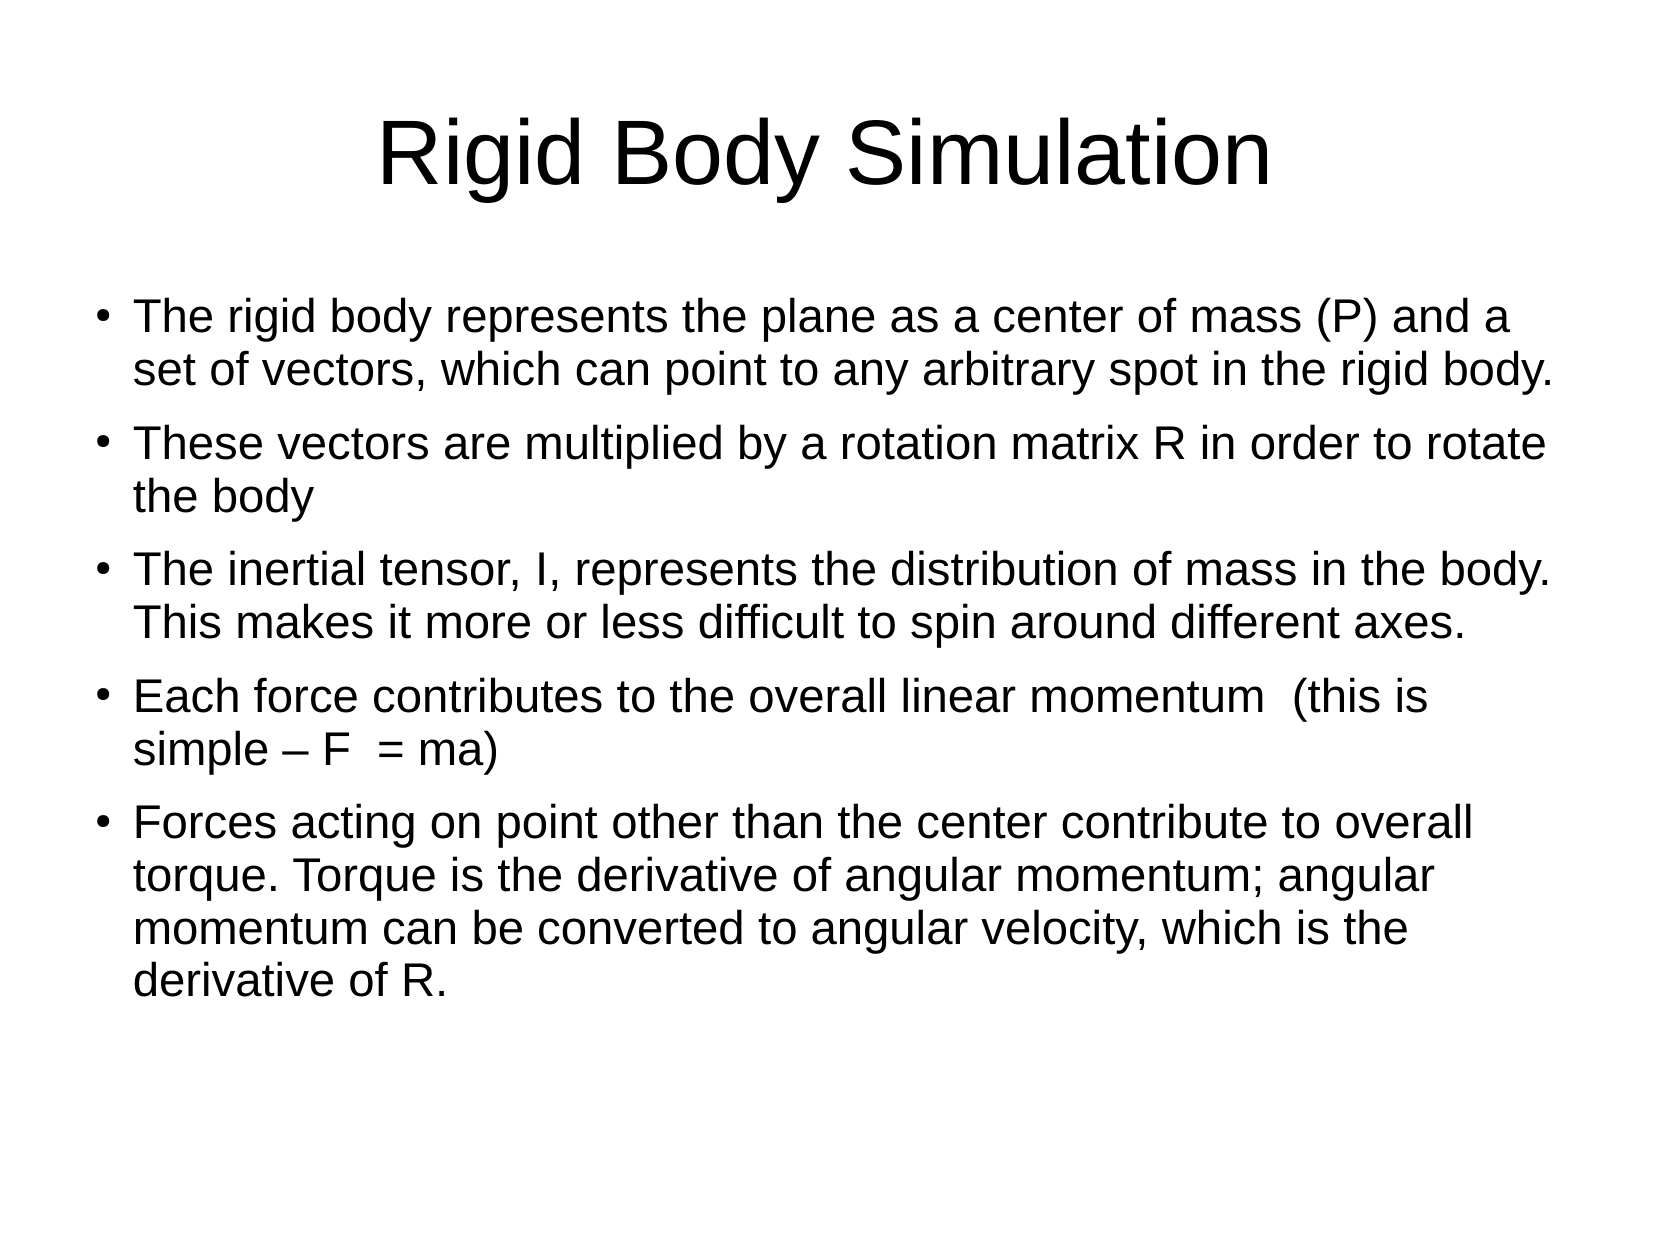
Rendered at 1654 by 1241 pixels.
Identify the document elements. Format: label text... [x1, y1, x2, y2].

title Rigid Body Simulation [82, 49, 1571, 257]
list The rigid body represents the plane as a center of mass (P) and a set of vectors, which can point to any arbitrary spot in the rigid body. These vectors are multiplied by a rotation matrix R in order to rotate the body The inertial tensor, I, represents the distribution of mass in the body. This makes it more or less difficult to spin around different axes. Each force contributes to the overall linear momentum (this is simple – F = ma) Forces acting on point other than the center contribute to overall torque. Torque is the derivative of angular momentum; angular momentum can be converted to angular velocity, which is the derivative of R. [82, 290, 1571, 1010]
